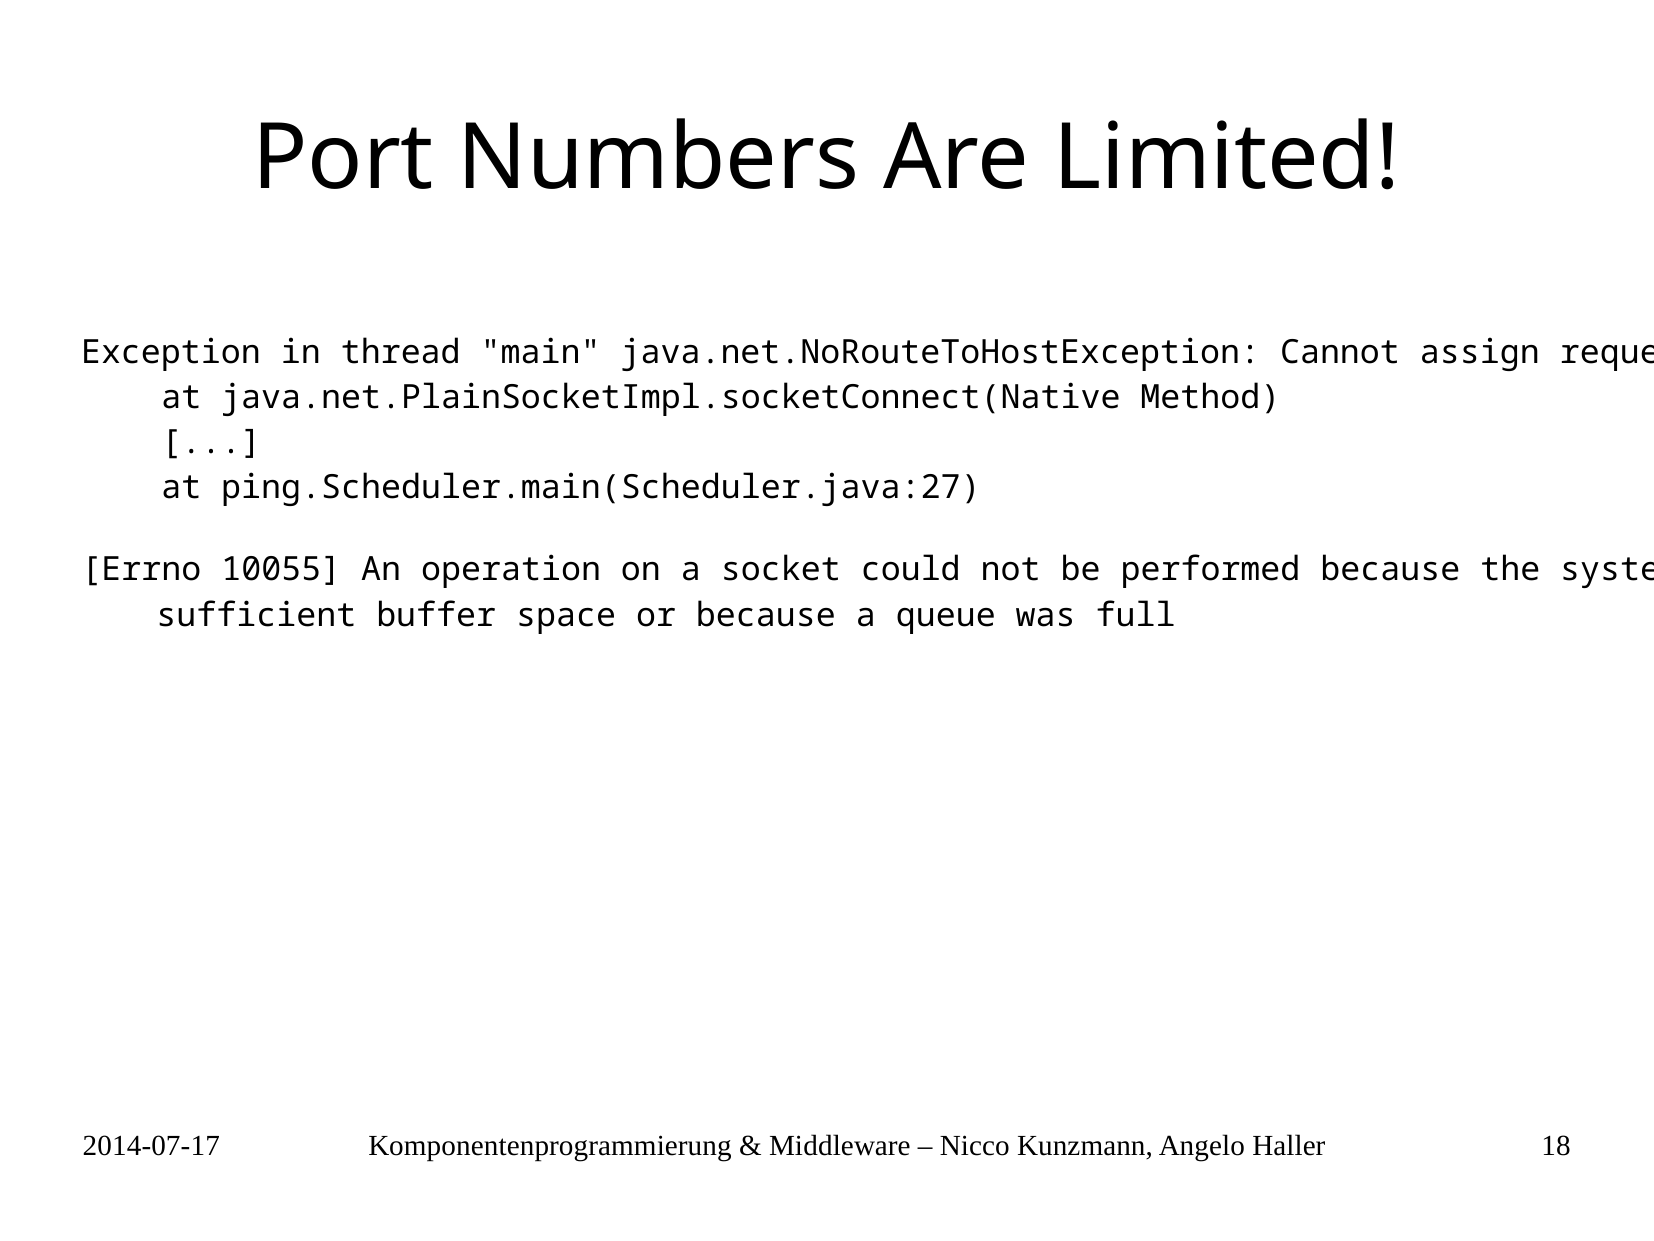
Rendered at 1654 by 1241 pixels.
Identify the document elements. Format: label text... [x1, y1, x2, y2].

text_box [Errno 10055] An operation on a socket could not be performed because the system lacked sufficient buffer space or because a queue was full [66, 537, 1654, 629]
text_box Exception in thread "main" java.net.NoRouteToHostException: Cannot assign requested address at java.net.PlainSocketImpl.socketConnect(Native Method) [...] at ping.Scheduler.main(Scheduler.java:27) [66, 320, 1654, 524]
title Port Numbers Are Limited! [82, 49, 1571, 257]
